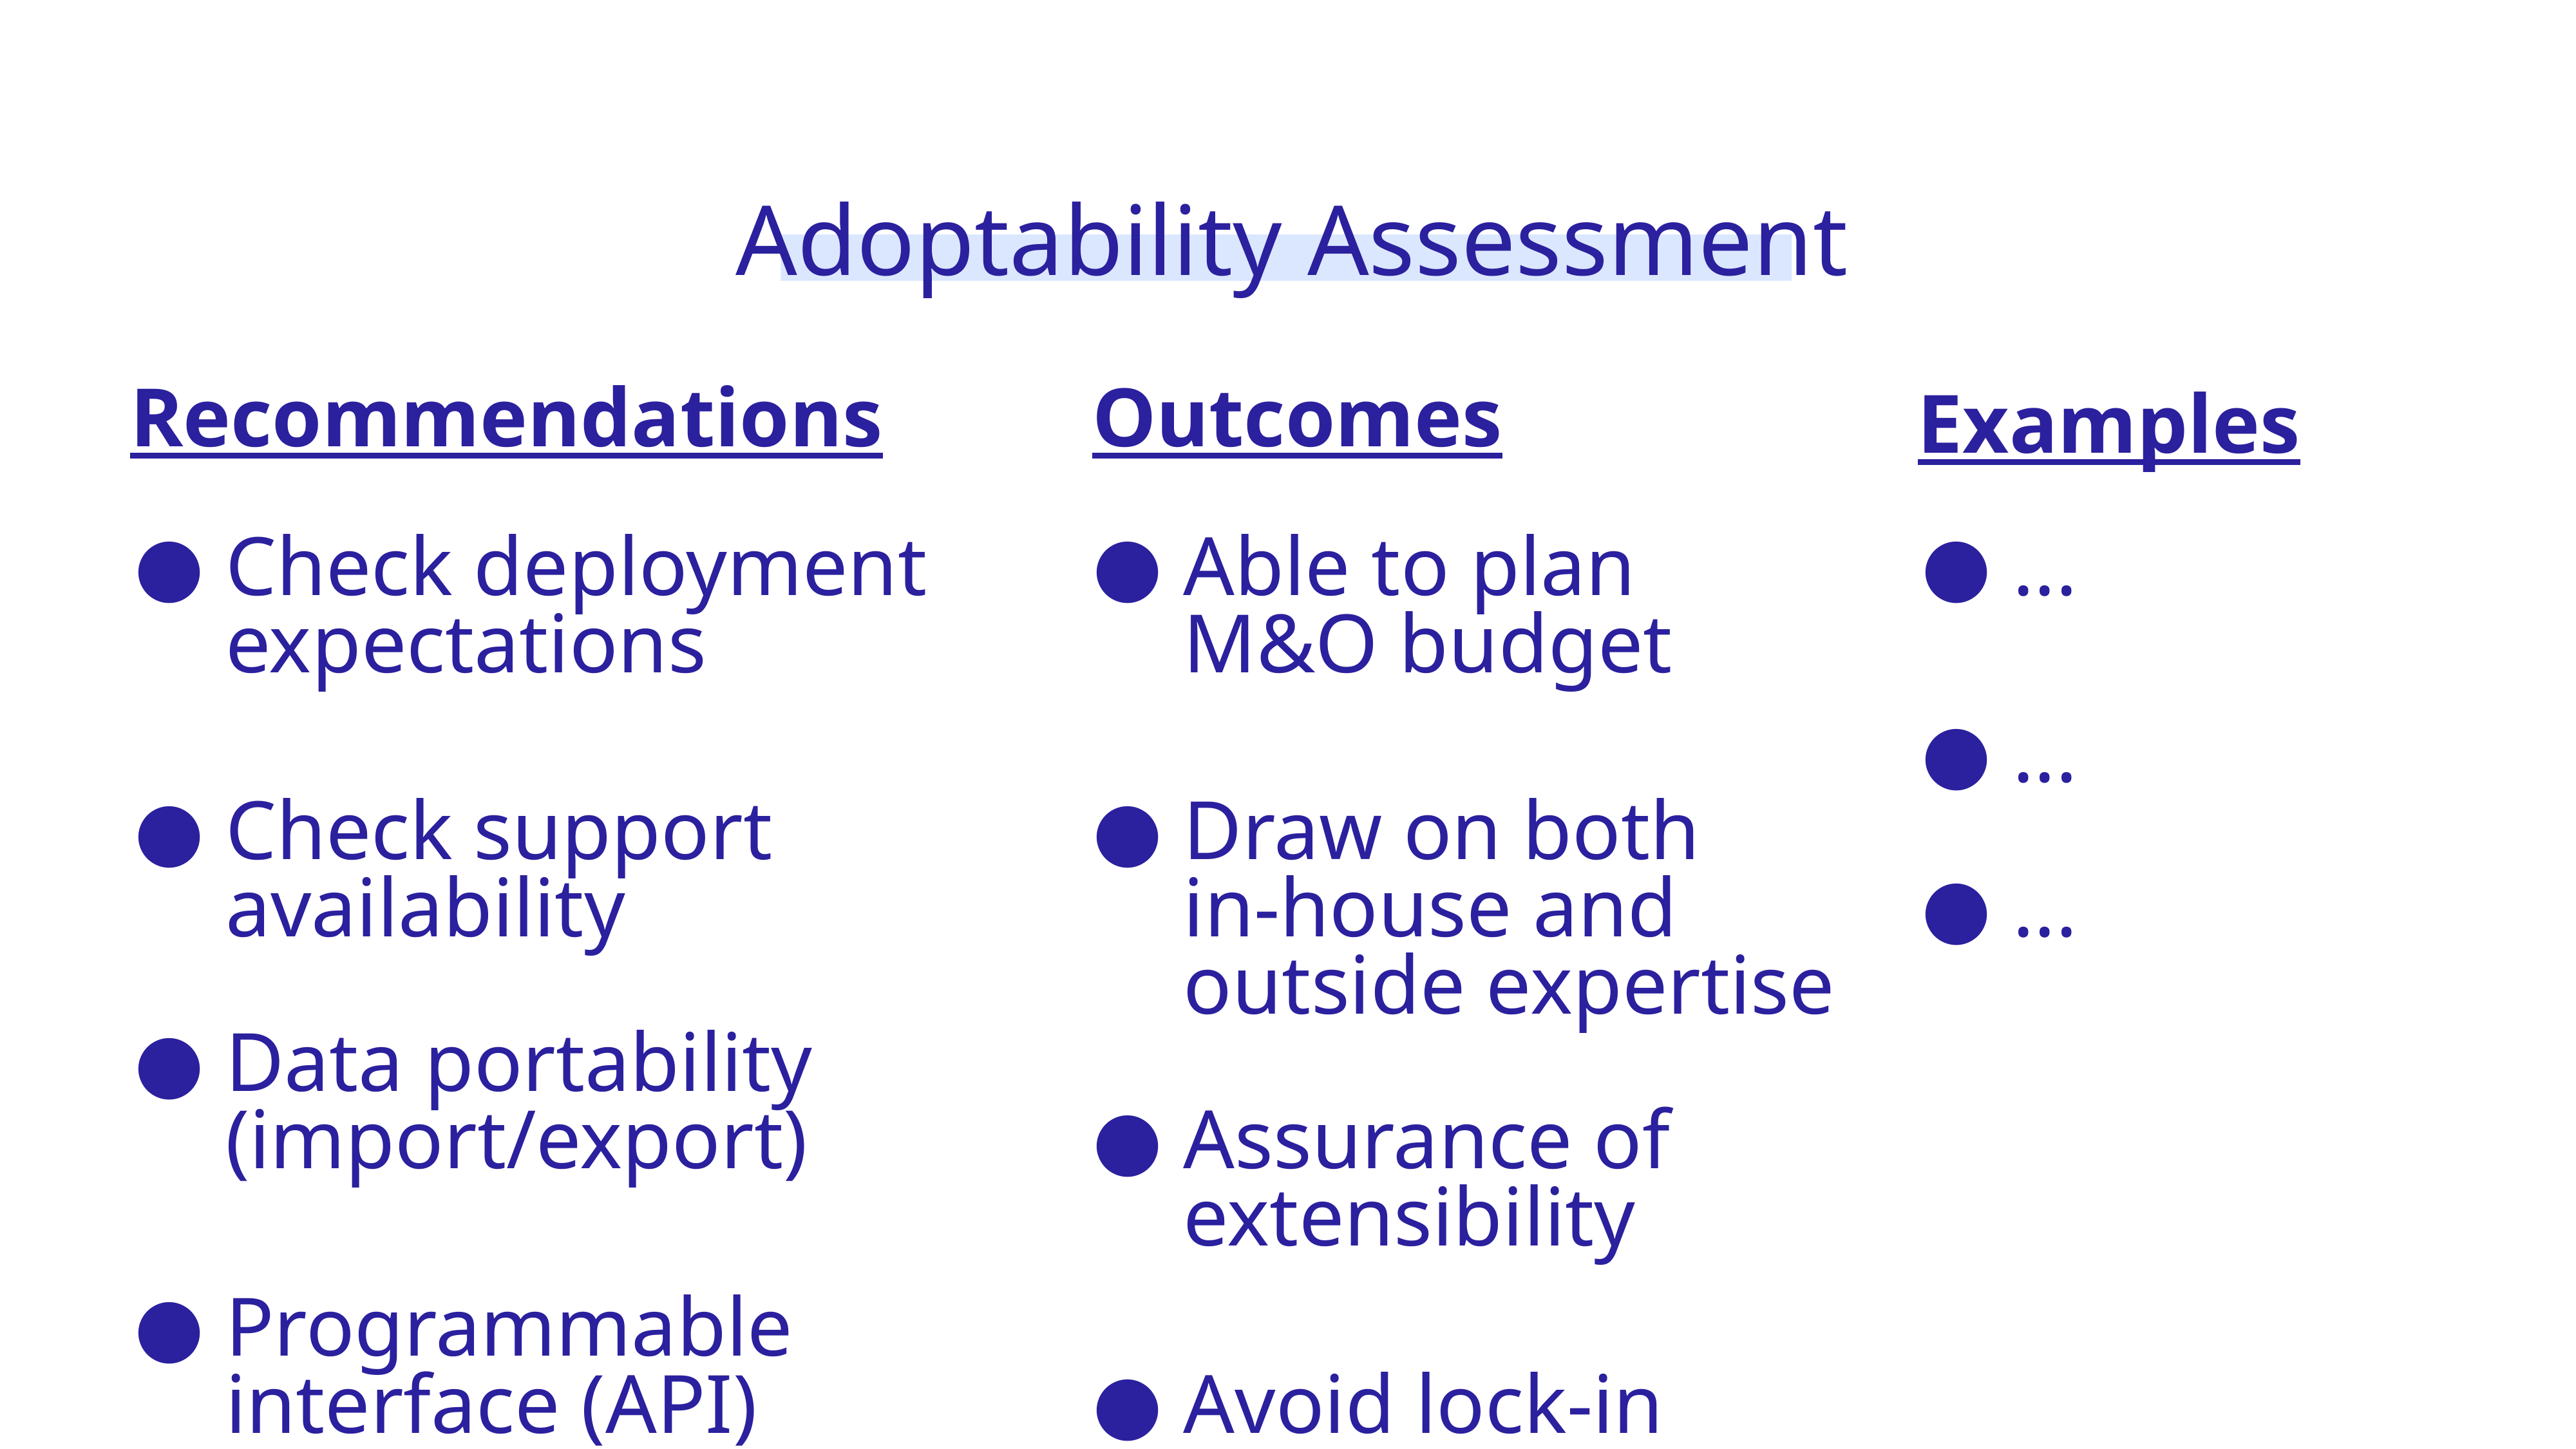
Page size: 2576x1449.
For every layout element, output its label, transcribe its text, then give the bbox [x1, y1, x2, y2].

text_box Outcomes [1083, 355, 1570, 419]
text_box Check deployment expectations Check support availability Data portability (import/export) Programmable interface (API) [124, 419, 1039, 1449]
text_box ... ... ... [1911, 419, 2575, 1067]
text_box Recommendations [120, 355, 990, 553]
text_box Able to plan M&O budget Draw on both in-house and outside expertise Assurance of extensibility Avoid lock-in [1083, 419, 1932, 1449]
text_box Adoptability Assessment [579, 154, 2005, 300]
text_box Examples [1908, 362, 2367, 419]
